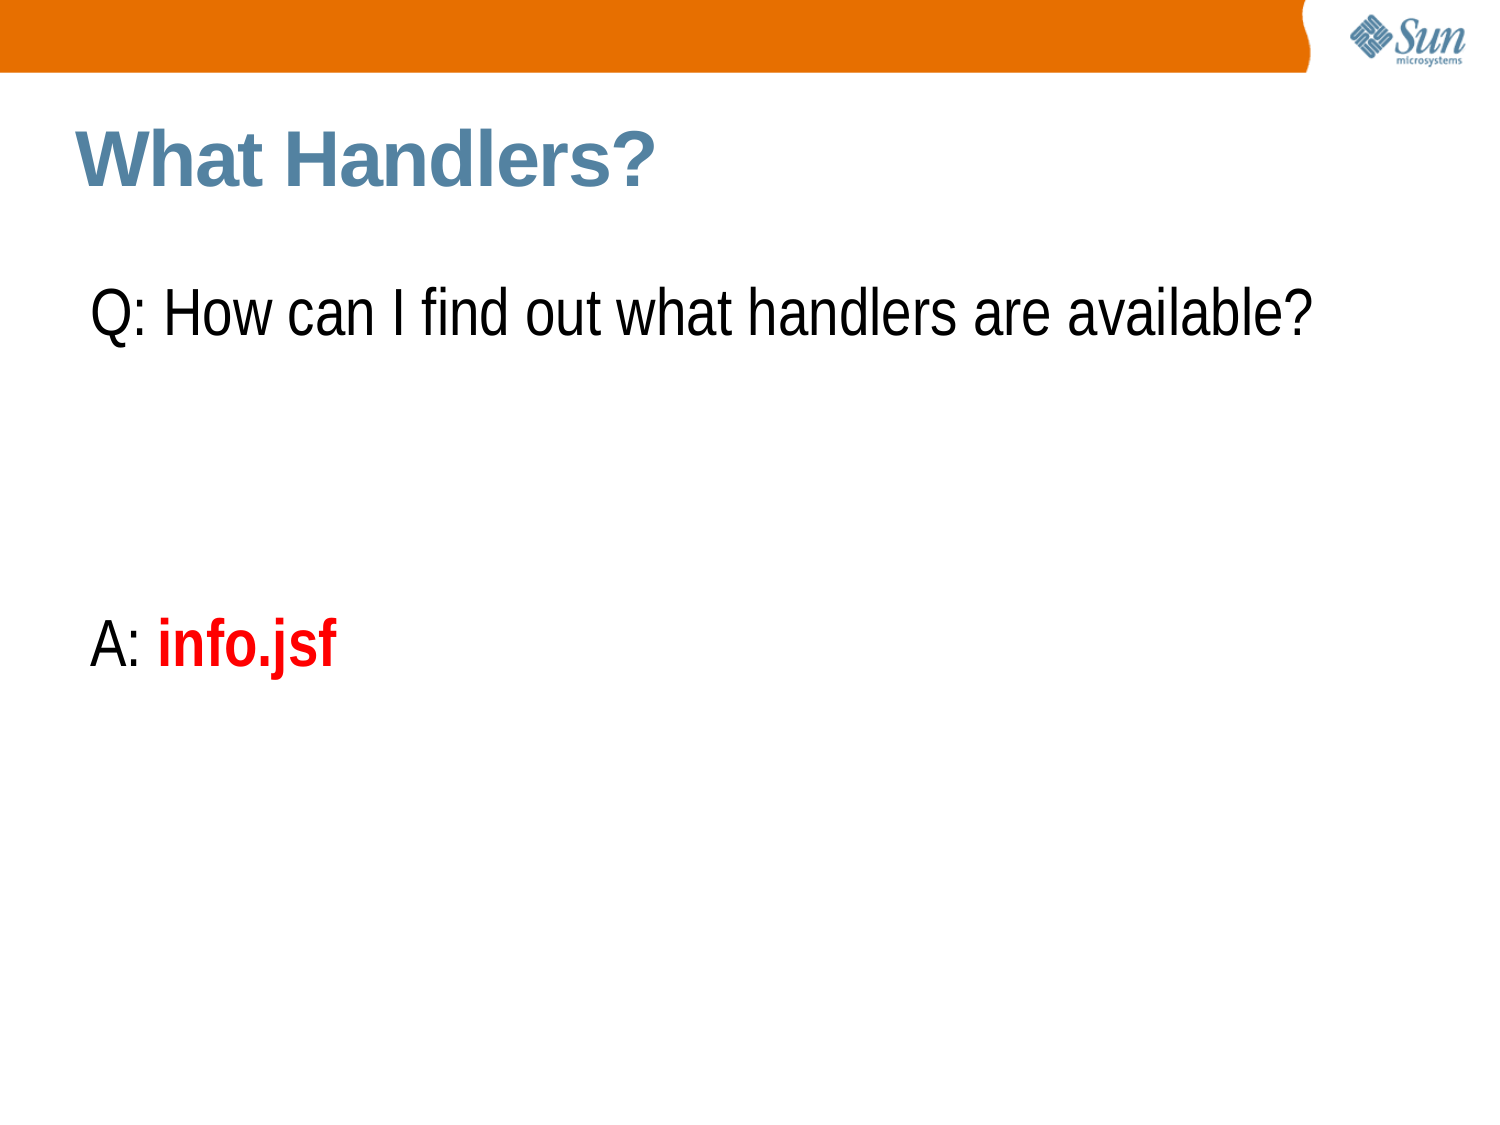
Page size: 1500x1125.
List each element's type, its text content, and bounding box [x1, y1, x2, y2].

list Q: How can I find out what handlers are available? [70, 283, 1426, 451]
picture [0, 0, 1500, 75]
title What Handlers? [75, 122, 1437, 227]
list A: info.jsf [70, 614, 1426, 781]
